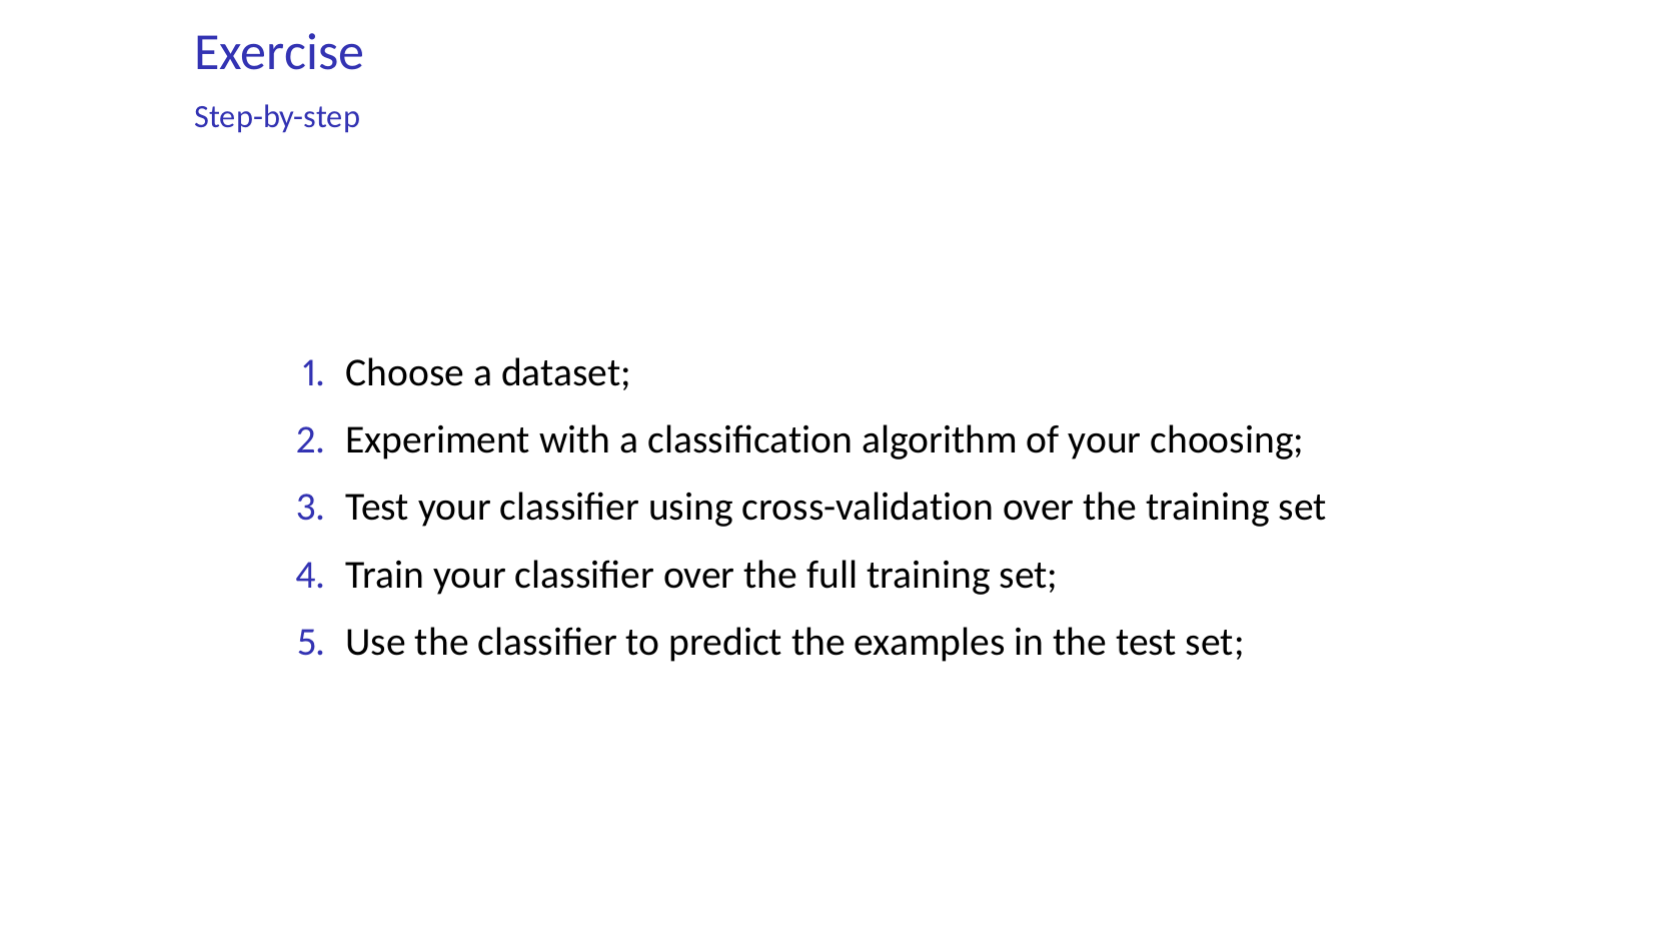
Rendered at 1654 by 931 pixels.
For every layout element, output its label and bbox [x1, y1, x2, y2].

picture [181, 0, 1476, 931]
